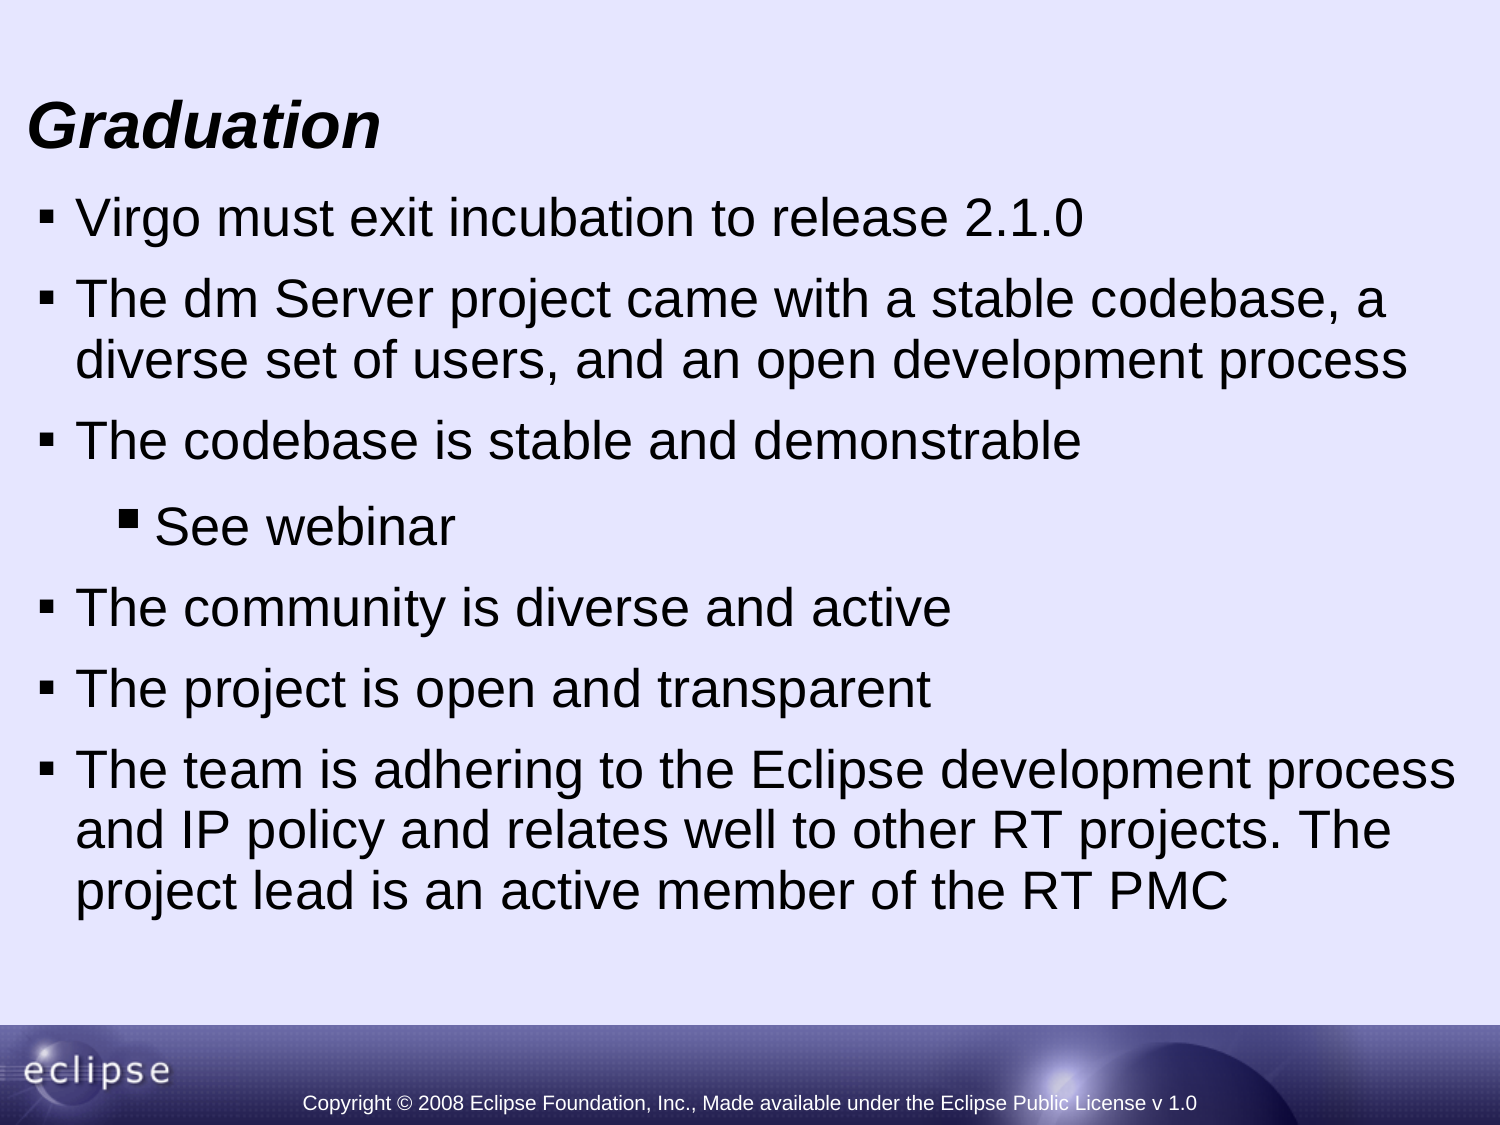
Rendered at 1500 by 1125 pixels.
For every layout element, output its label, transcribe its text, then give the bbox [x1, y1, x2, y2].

picture [0, 1025, 1500, 1125]
title Graduation [26, 90, 1474, 166]
list Virgo must exit incubation to release 2.1.0 The dm Server project came with a stable codebase, a diverse set of users, and an open development process The codebase is stable and demonstrable See webinar The community is diverse and active The project is open and transparent The team is adhering to the Eclipse development process and IP policy and relates well to other RT projects. The project lead is an active member of the RT PMC [37, 187, 1463, 1006]
